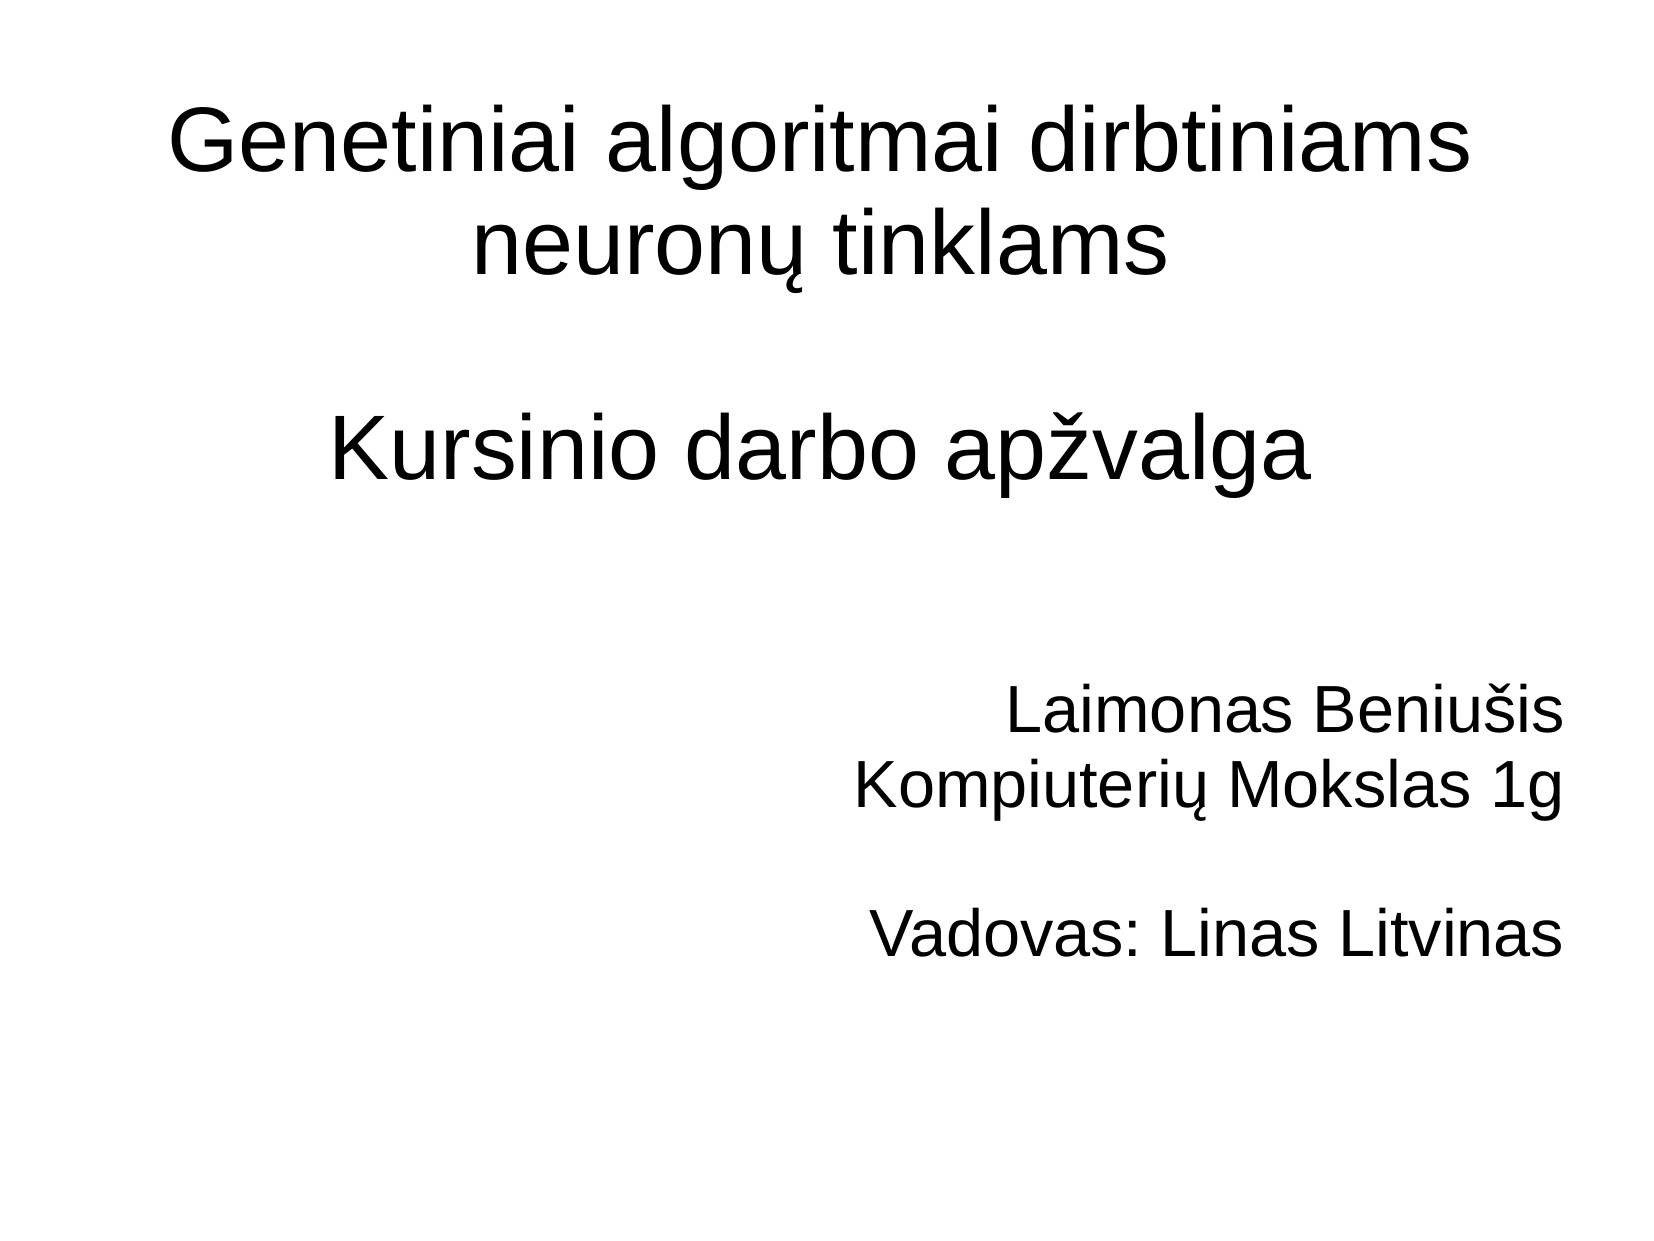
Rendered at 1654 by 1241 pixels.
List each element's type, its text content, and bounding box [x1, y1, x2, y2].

title Genetiniai algoritmai dirbtiniams neuronų tinklams Kursinio darbo apžvalga [76, 88, 1565, 461]
subtitle Laimonas Beniušis Kompiuterių Mokslas 1g Vadovas: Linas Litvinas [76, 461, 1565, 1182]
